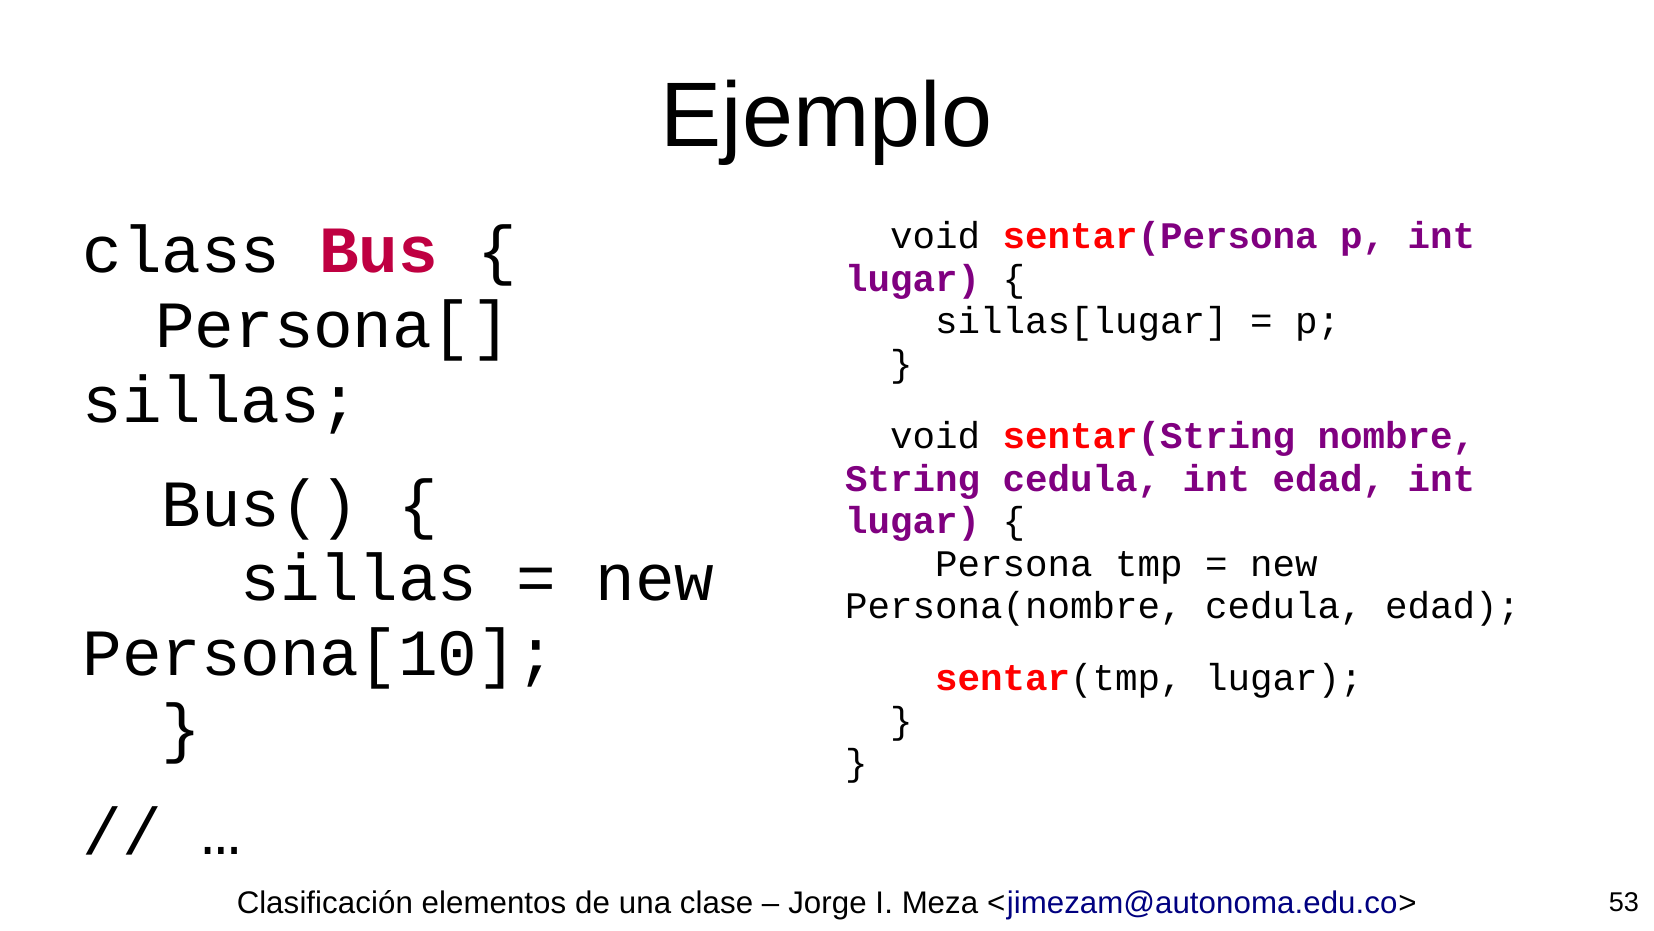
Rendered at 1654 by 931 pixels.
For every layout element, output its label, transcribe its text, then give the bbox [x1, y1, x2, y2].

list void sentar(Persona p, int lugar) { sillas[lugar] = p; } void sentar(String nombre, String cedula, int edad, int lugar) { Persona tmp = new Persona(nombre, cedula, edad); sentar(tmp, lugar); } } [845, 217, 1572, 879]
title Ejemplo [82, 37, 1571, 193]
list class Bus { Persona[] sillas; Bus() { sillas = new Persona[10]; } // … [82, 217, 809, 879]
